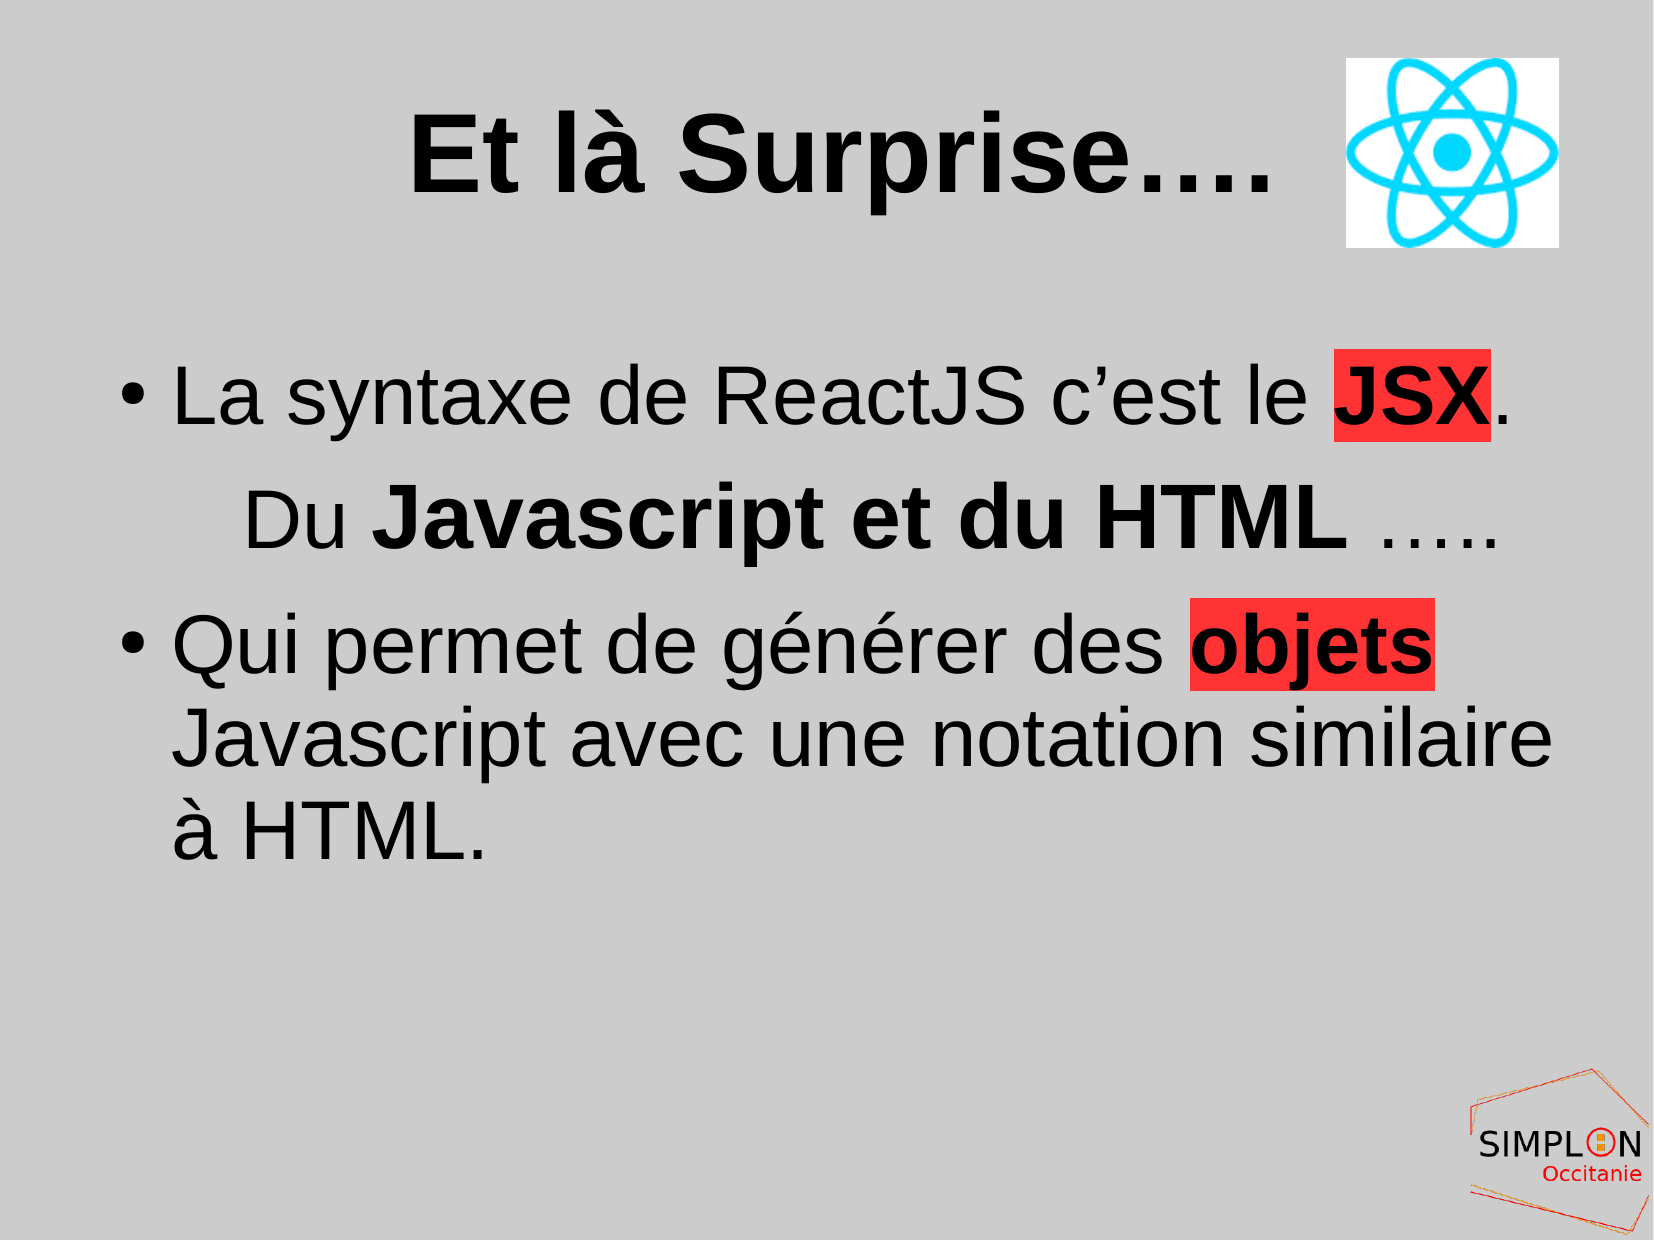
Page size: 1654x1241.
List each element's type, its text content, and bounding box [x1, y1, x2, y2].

picture [1470, 1068, 1649, 1235]
picture [1346, 58, 1559, 249]
list La syntaxe de ReactJS c’est le JSX. Du Javascript et du HTML ….. Qui permet de générer des objets Javascript avec une notation similaire à HTML. [100, 349, 1589, 1069]
title Et là Surprise…. [82, 49, 1571, 257]
